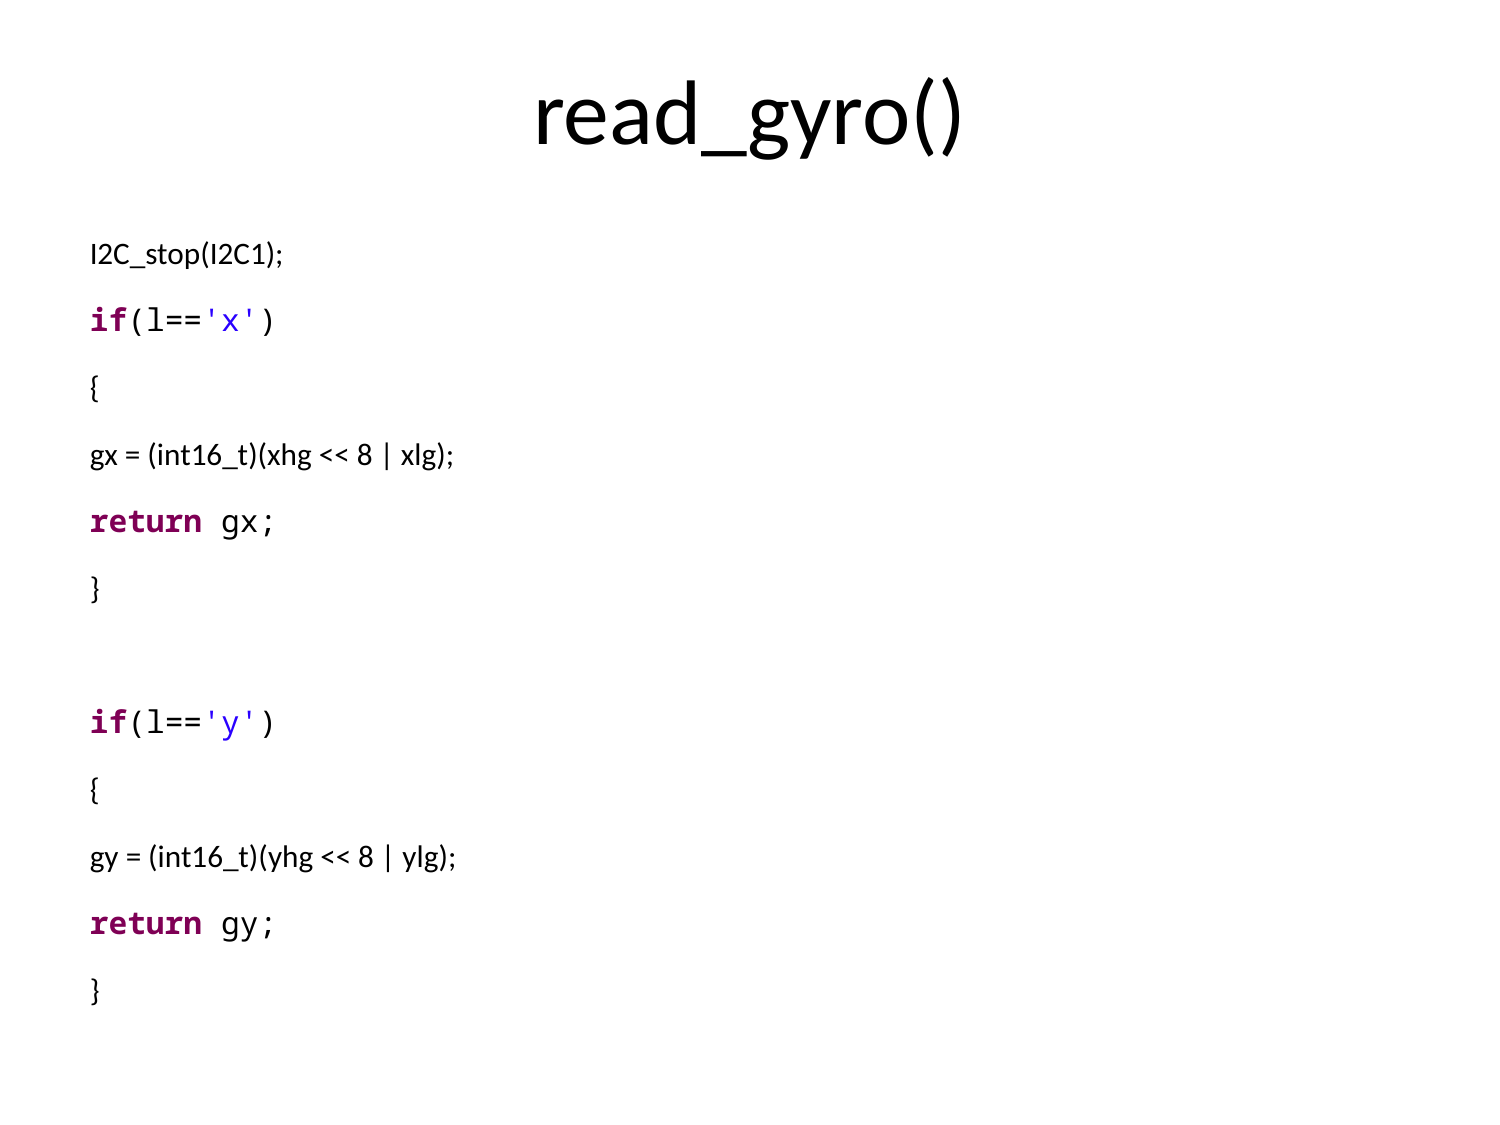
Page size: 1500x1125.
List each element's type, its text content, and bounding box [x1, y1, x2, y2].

list I2C_stop(I2C1); if(l=='x') { gx = (int16_t)(xhg << 8 | xlg); return gx; } if(l=='y') { gy = (int16_t)(yhg << 8 | ylg); return gy; } [75, 226, 1425, 969]
title read_gyro() [75, 45, 1425, 226]
